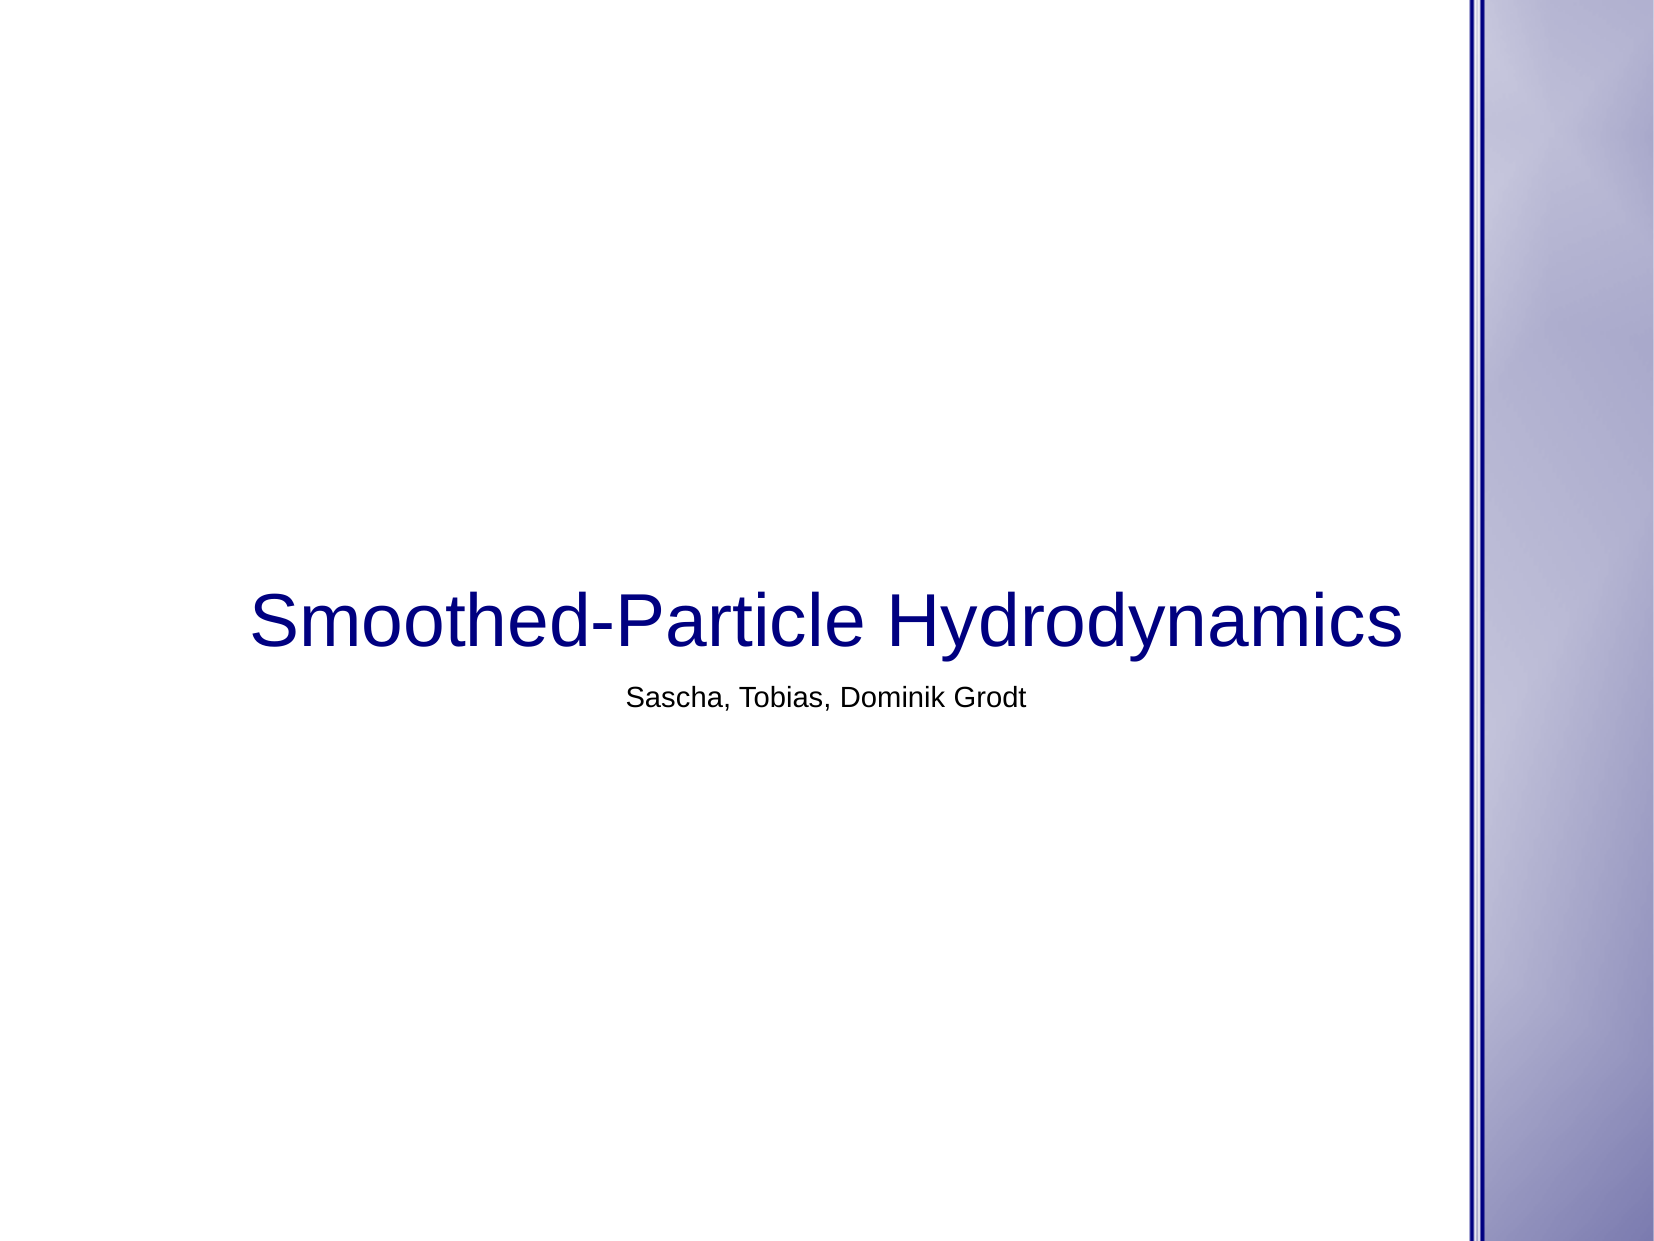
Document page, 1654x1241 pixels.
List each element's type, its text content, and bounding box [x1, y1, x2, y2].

text_box Sascha, Tobias, Dominik Grodt [610, 673, 1043, 721]
picture [0, 0, 1654, 1241]
title Smoothed-Particle Hydrodynamics [63, 516, 1591, 724]
